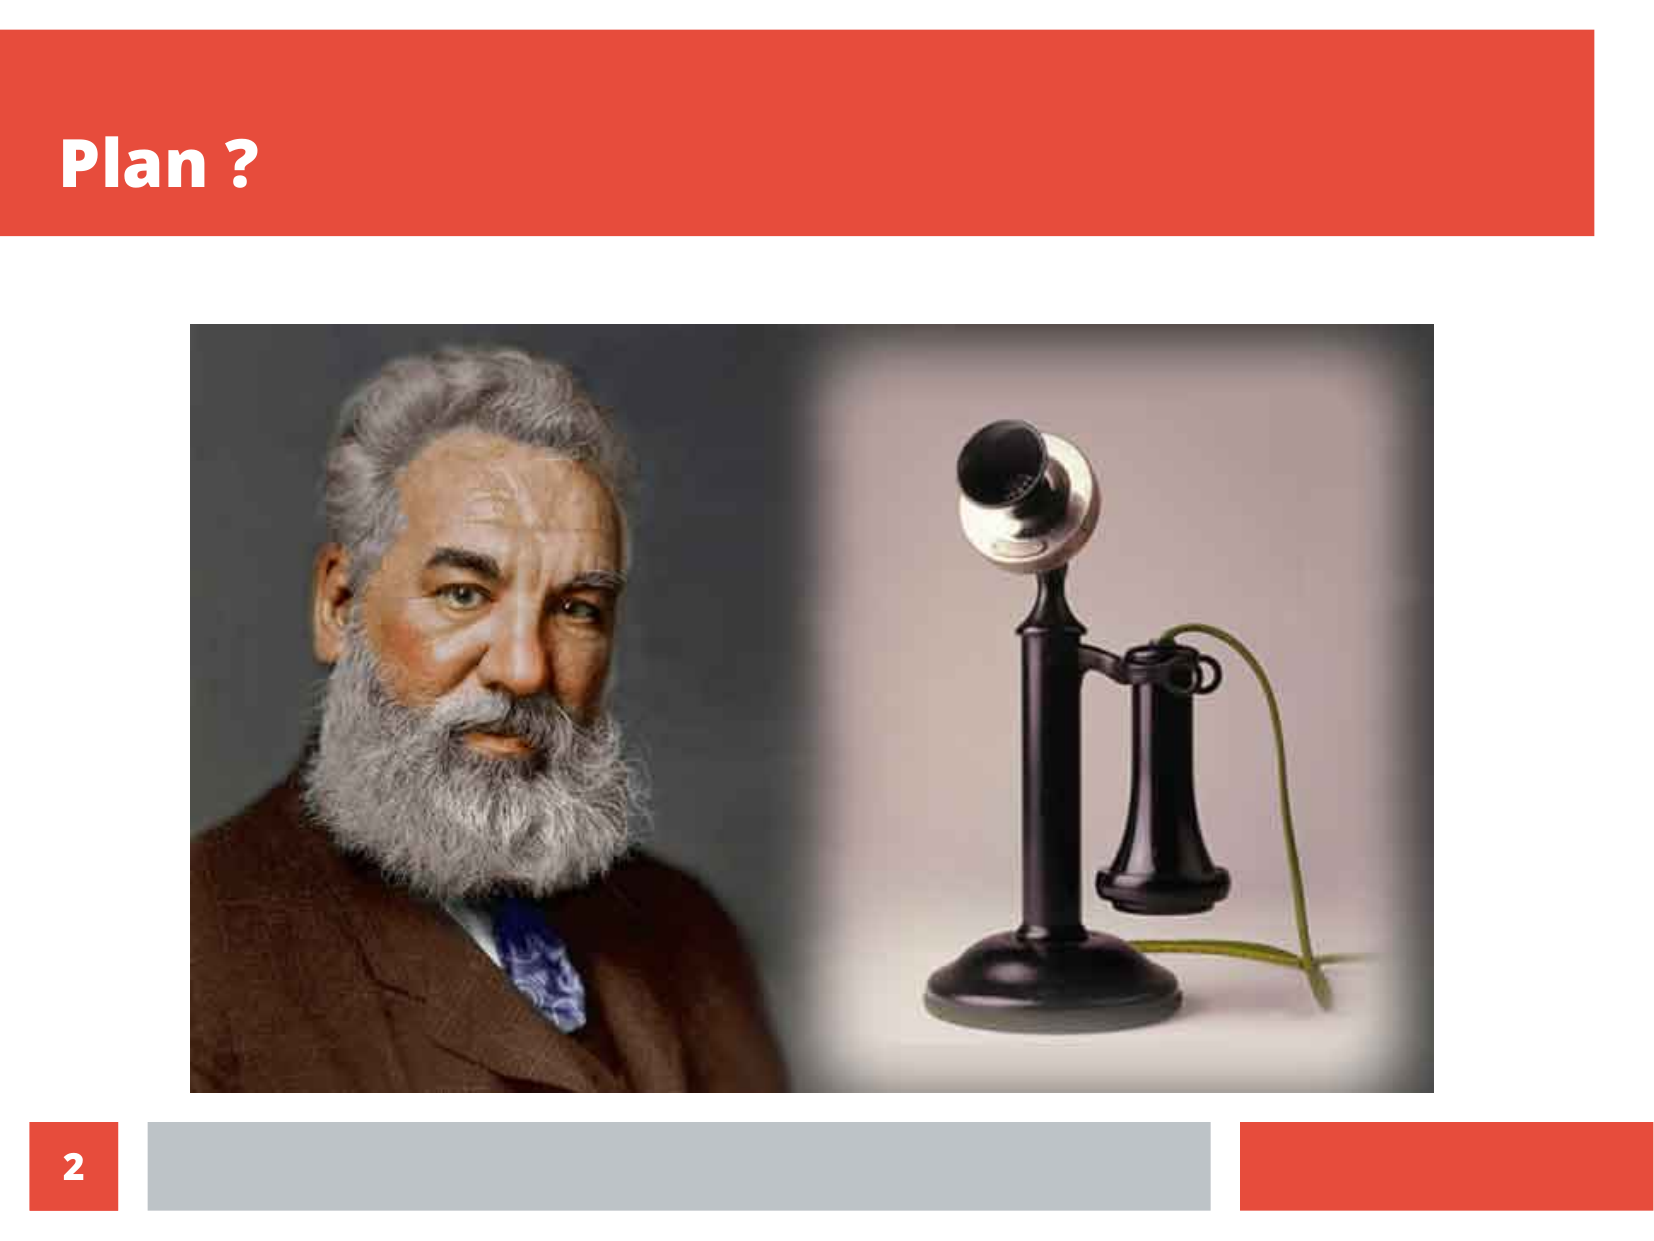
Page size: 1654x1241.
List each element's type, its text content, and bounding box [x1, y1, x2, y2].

title Plan ? [59, 59, 1595, 207]
picture [190, 324, 1434, 1093]
